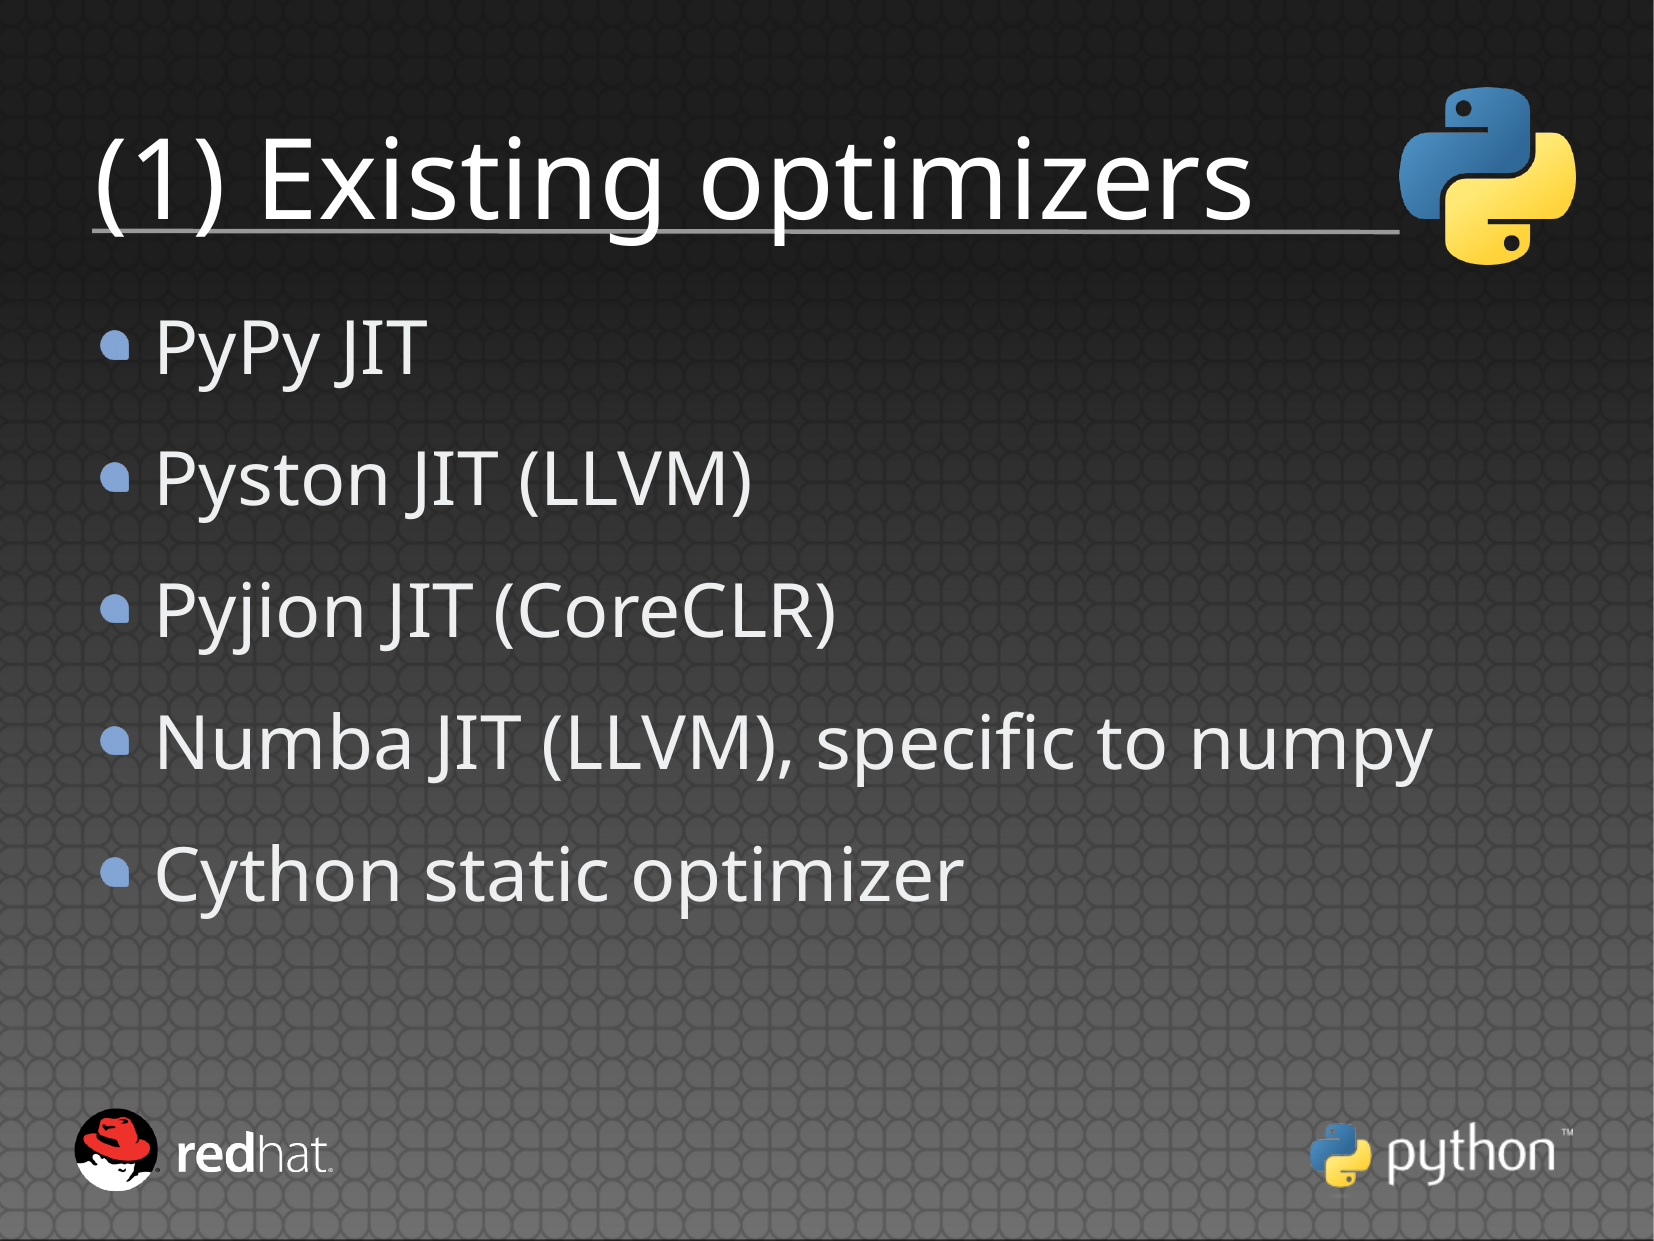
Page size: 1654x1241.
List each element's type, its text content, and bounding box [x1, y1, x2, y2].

picture [0, 0, 1654, 1241]
list PyPy JIT Pyston JIT (LLVM) Pyjion JIT (CoreCLR) Numba JIT (LLVM), specific to numpy Cython static optimizer [82, 293, 1571, 1050]
title (1) Existing optimizers [94, 100, 1426, 251]
